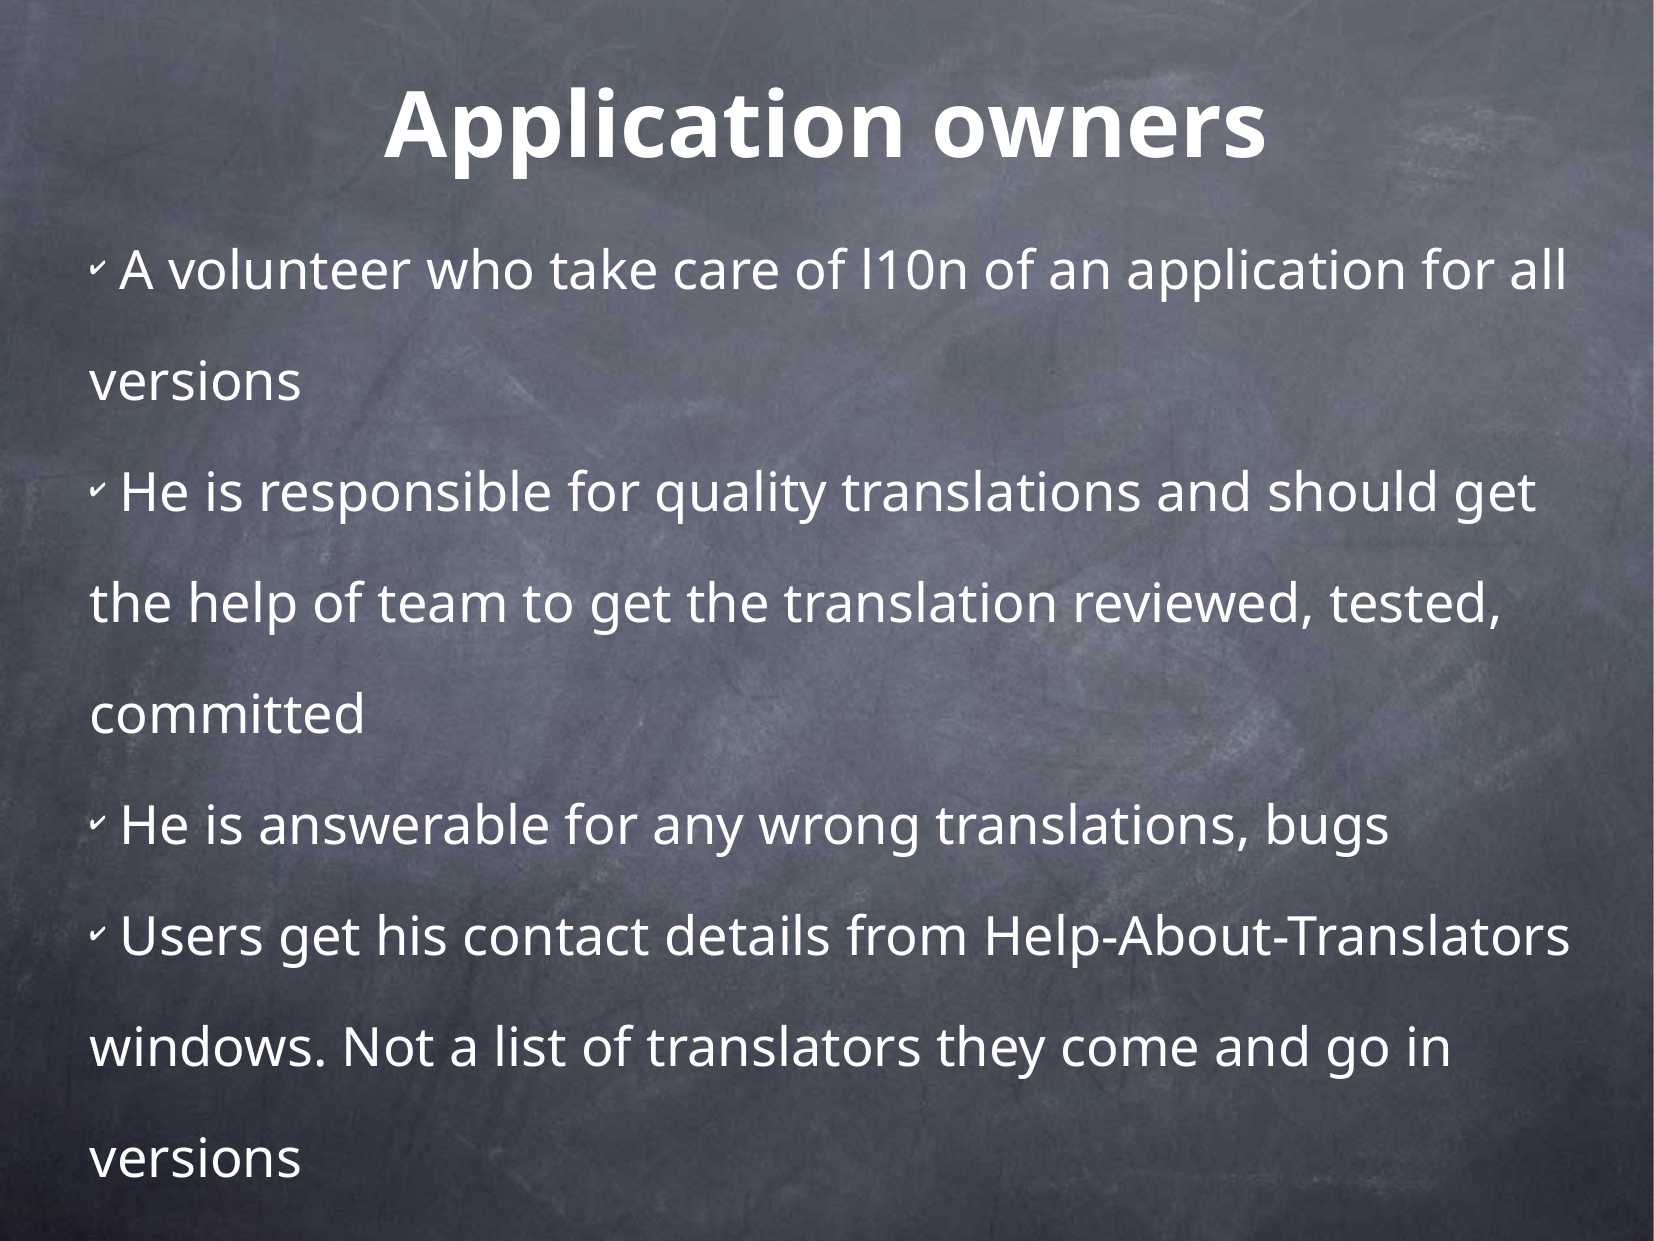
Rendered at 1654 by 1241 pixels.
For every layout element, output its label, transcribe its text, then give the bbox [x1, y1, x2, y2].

text_box A volunteer who take care of l10n of an application for all versions He is responsible for quality translations and should get the help of team to get the translation reviewed, tested, committed He is answerable for any wrong translations, bugs Users get his contact details from Help-About-Translators windows. Not a list of translators they come and go in versions Answers, tracks the non-l10n related problems too. [75, 187, 1613, 1129]
picture [0, 0, 1654, 1241]
title Application owners [82, 56, 1571, 187]
